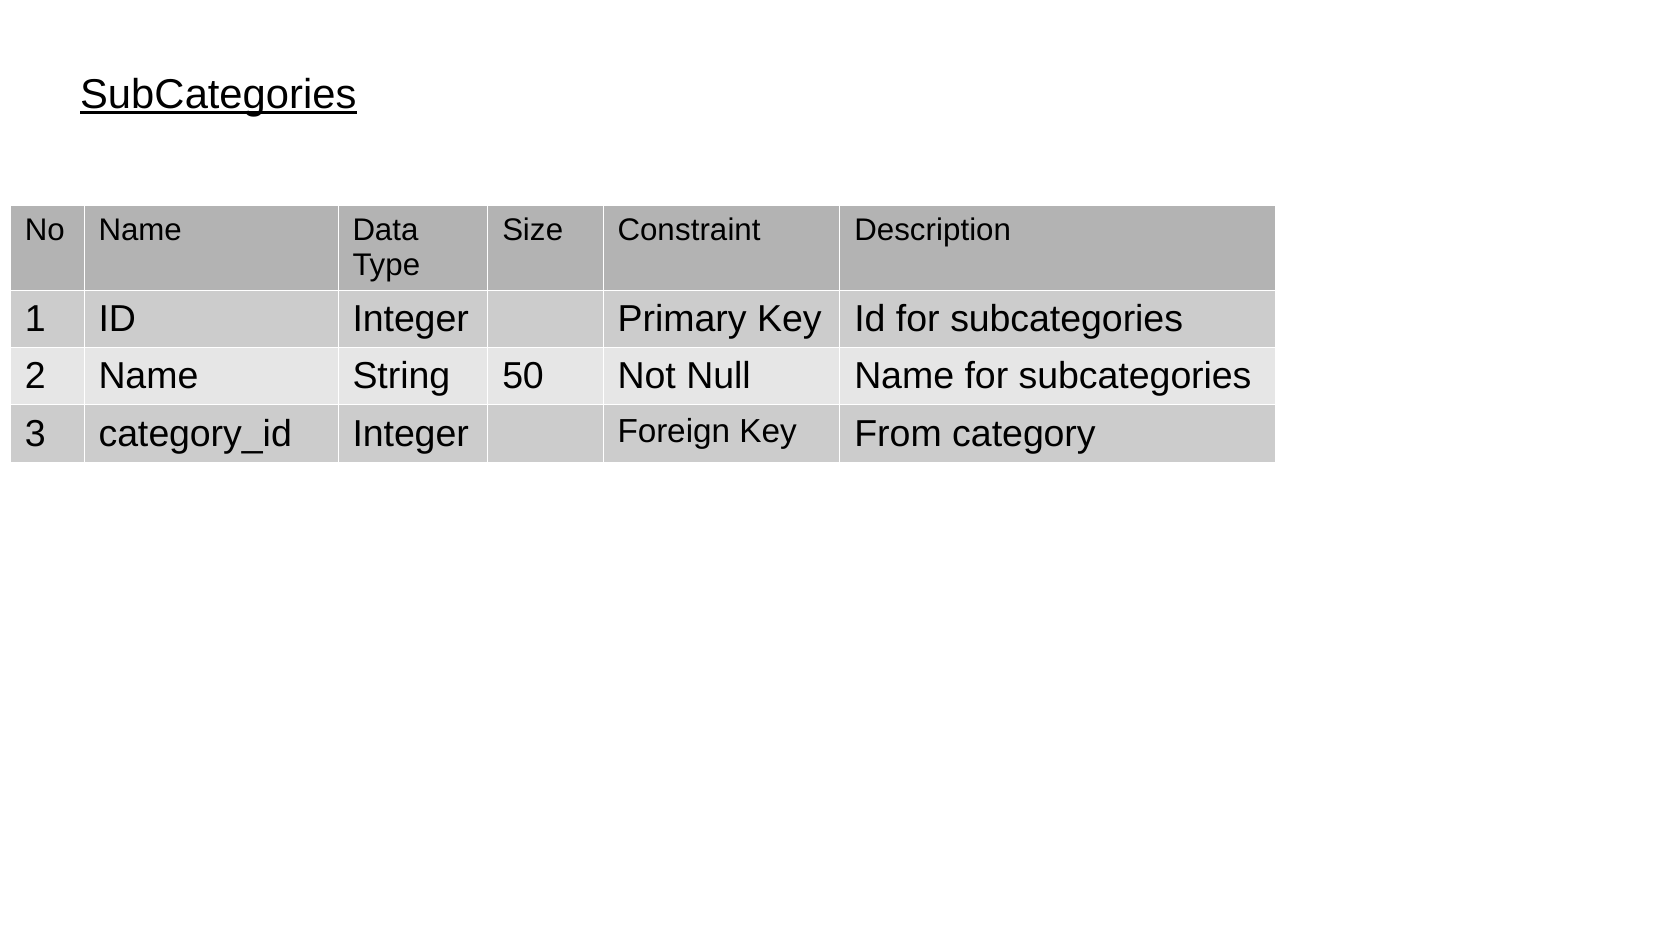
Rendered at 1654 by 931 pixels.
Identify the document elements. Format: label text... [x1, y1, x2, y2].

table_cell 50 [488, 348, 603, 404]
table_header Description [840, 206, 1275, 290]
table_cell ID [85, 291, 338, 347]
table_cell Primary Key [604, 291, 839, 347]
table_header No [11, 206, 84, 290]
table_cell category_id [85, 405, 338, 462]
table_cell String [339, 348, 487, 404]
table_header Constraint [604, 206, 839, 290]
table_cell Not Null [604, 348, 839, 404]
title SubCategories [47, 35, 390, 154]
table_cell 2 [11, 348, 84, 404]
table_cell Integer [339, 405, 487, 462]
table_cell Name [85, 348, 338, 404]
table_cell 3 [11, 405, 84, 462]
table_header Data Type [339, 206, 487, 290]
table_cell Integer [339, 291, 487, 347]
table_cell 1 [11, 291, 84, 347]
table_cell Name for subcategories [840, 348, 1275, 404]
table_header Size [488, 206, 603, 290]
table_cell Id for subcategories [840, 291, 1275, 347]
table_cell [488, 291, 603, 347]
table_header Name [85, 206, 338, 290]
table_cell From category [840, 405, 1275, 462]
table_cell [488, 405, 603, 462]
table_cell Foreign Key [604, 405, 839, 462]
